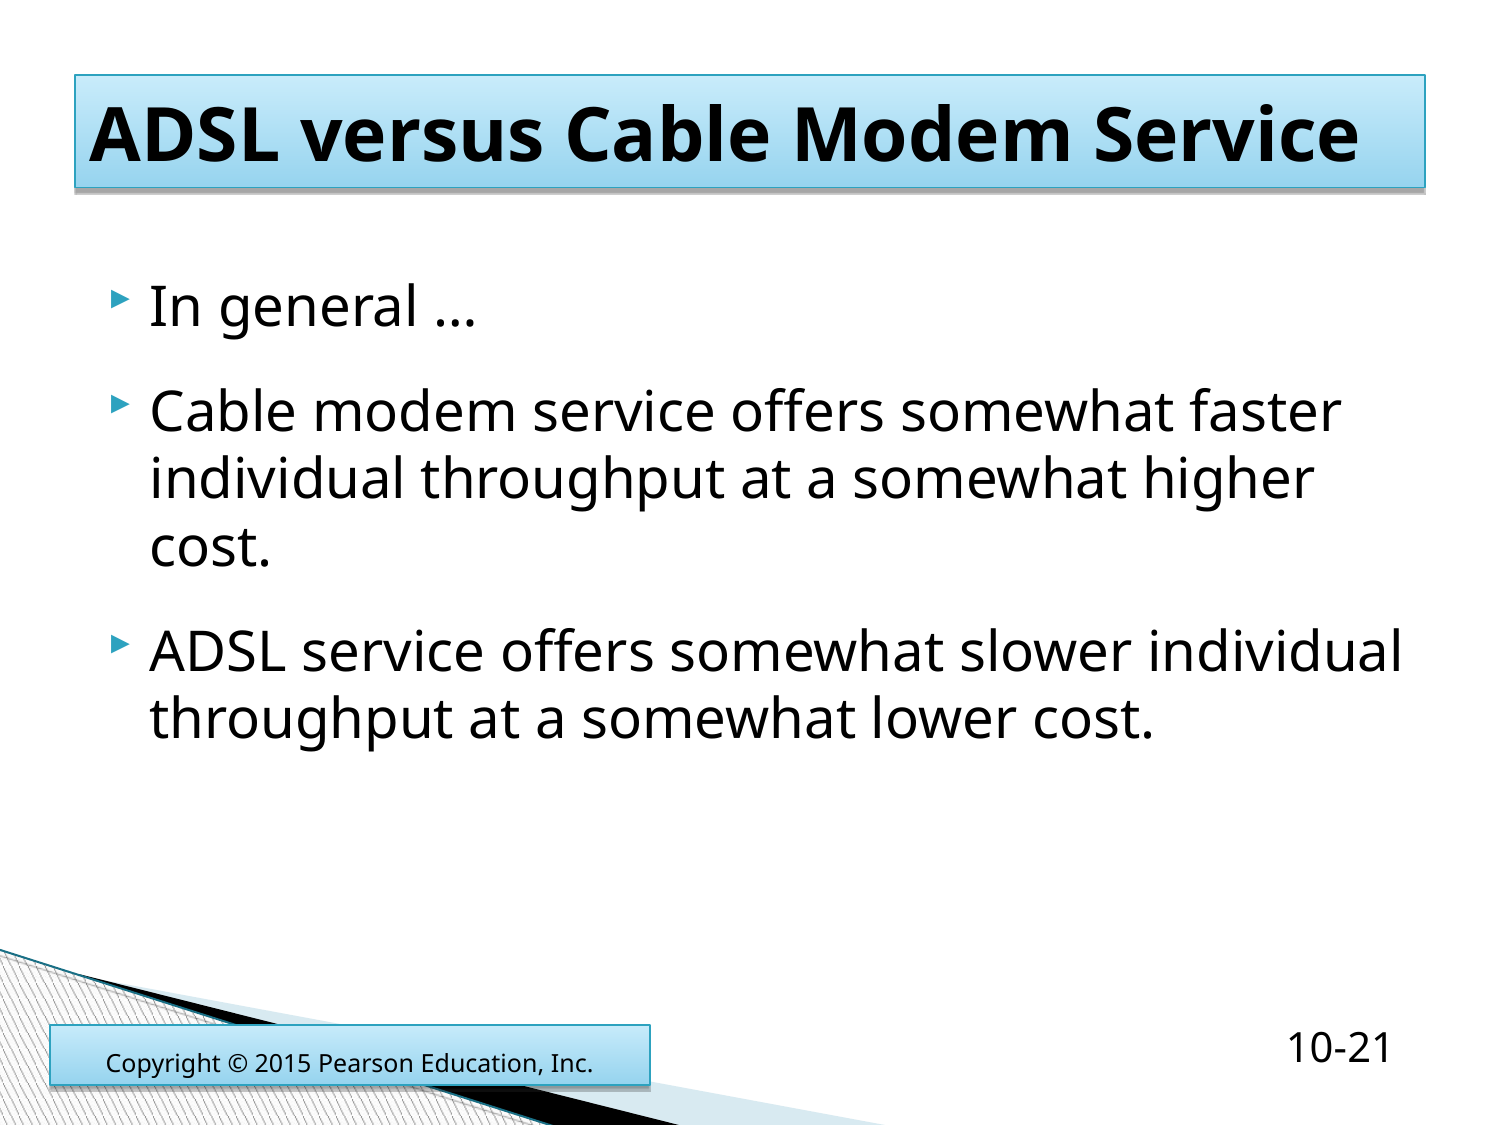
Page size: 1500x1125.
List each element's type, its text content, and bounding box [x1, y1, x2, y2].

title ADSL versus Cable Modem Service [75, 75, 1425, 188]
slide_number 10-<number> [1149, 1025, 1410, 1085]
footer Copyright © 2015 Pearson Education, Inc. [50, 1025, 650, 1085]
list In general … Cable modem service offers somewhat faster individual throughput at a somewhat higher cost. ADSL service offers somewhat slower individual throughput at a somewhat lower cost. [75, 262, 1425, 986]
picture [0, 952, 543, 1125]
